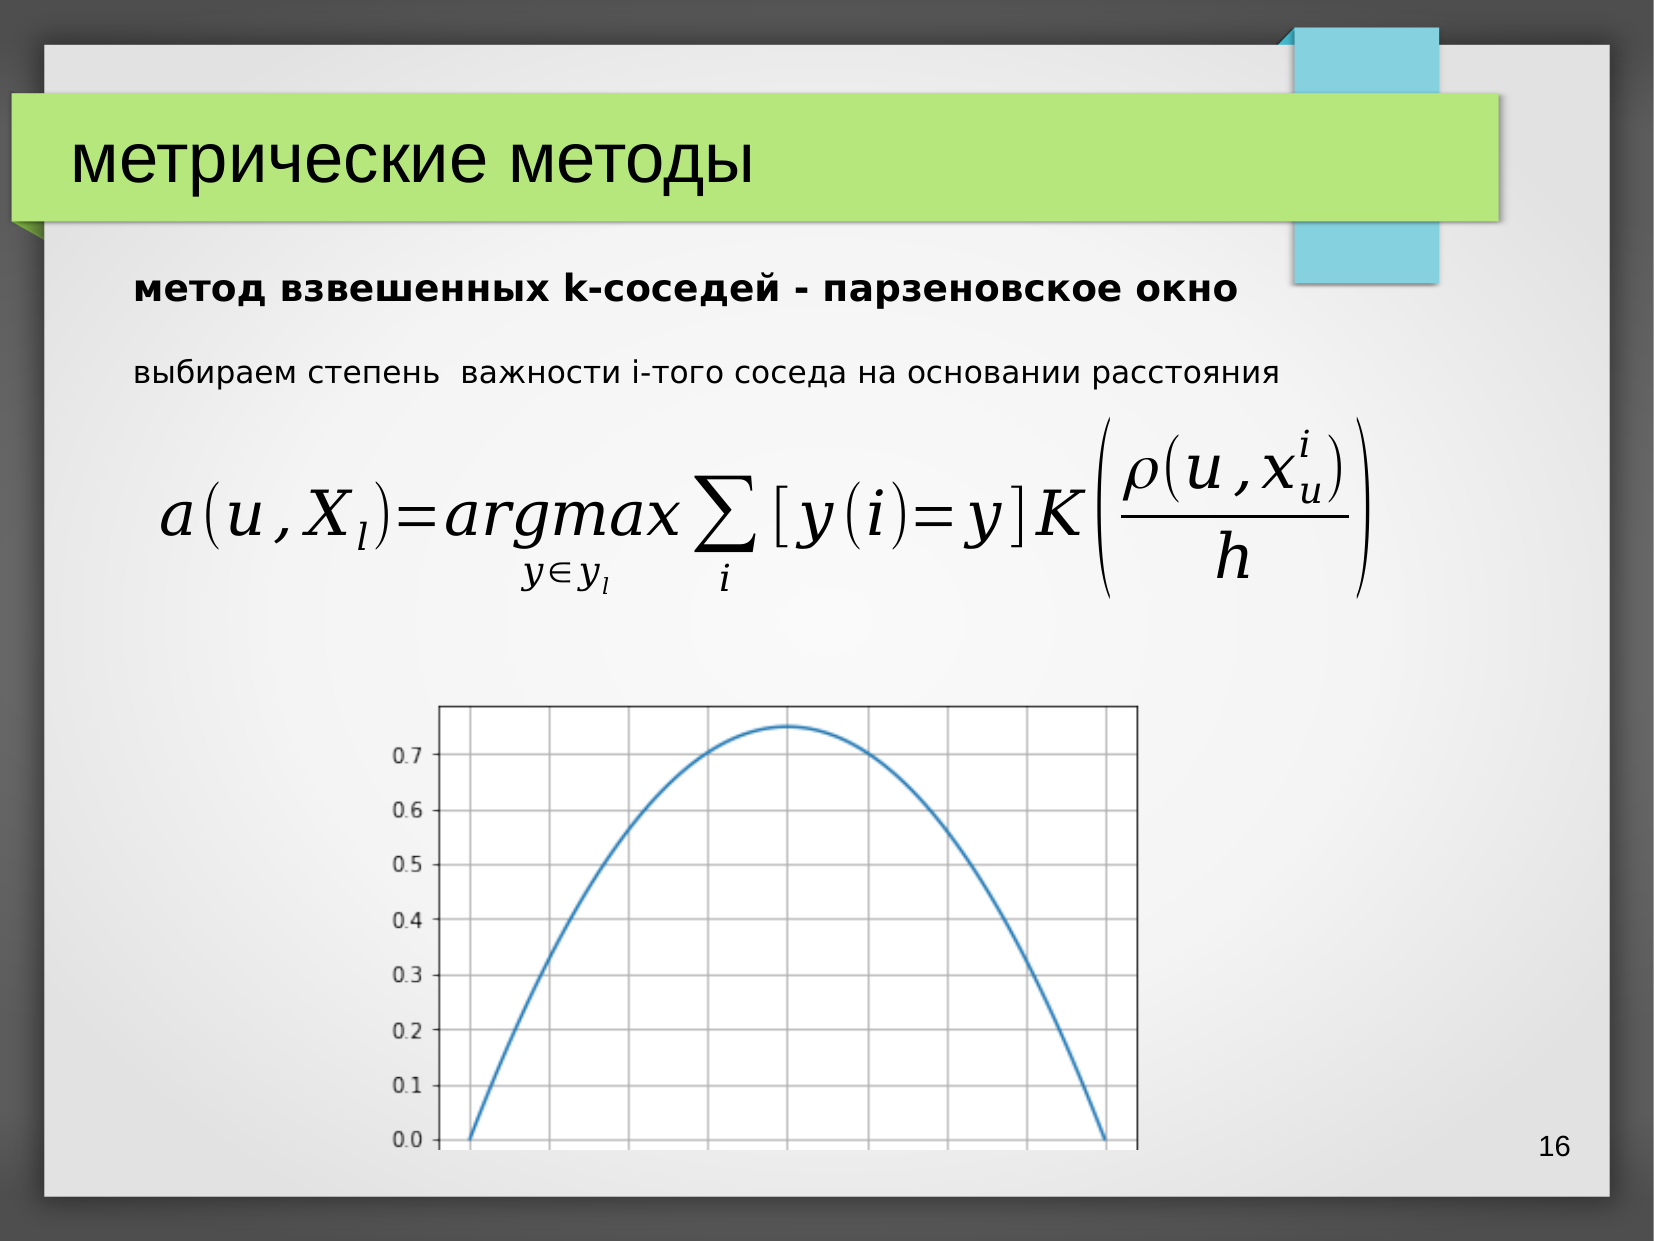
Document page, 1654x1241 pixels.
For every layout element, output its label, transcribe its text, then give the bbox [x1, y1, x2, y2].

title метрические методы [70, 118, 1205, 199]
text_box метод взвешенных k-соседей - парзеновское окно выбираем степень важности i-того соседа на основании расстояния [118, 259, 1382, 404]
chart [153, 413, 1382, 604]
picture [0, 0, 1654, 1241]
